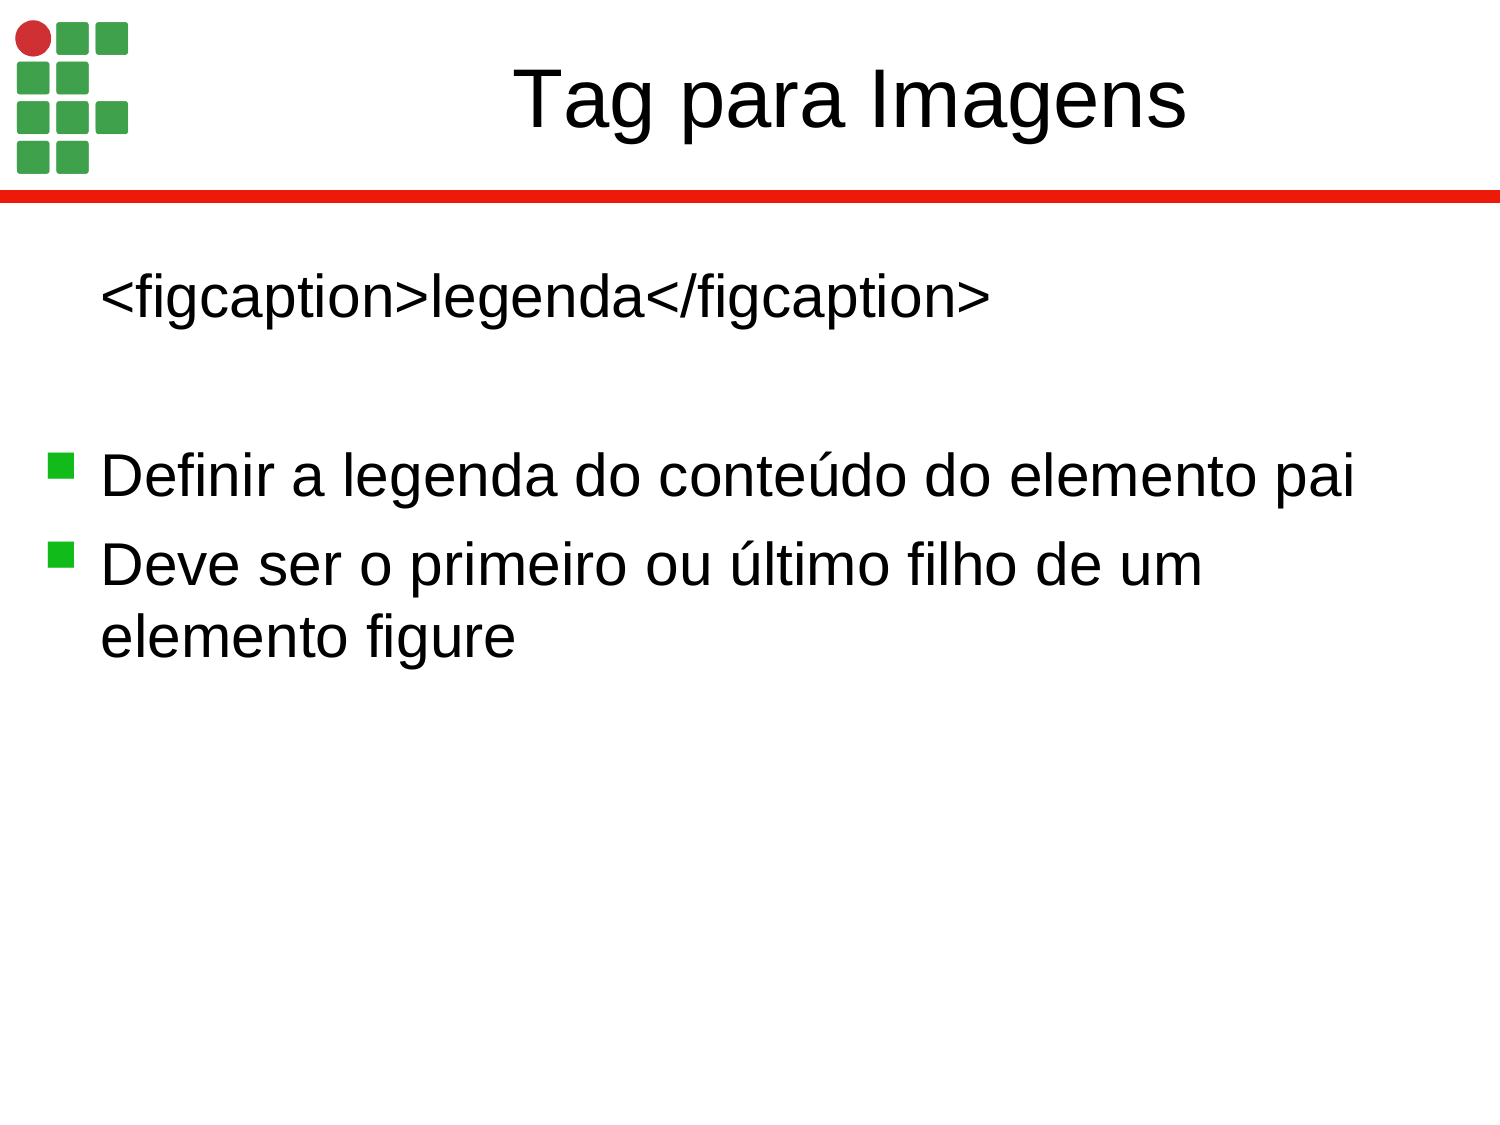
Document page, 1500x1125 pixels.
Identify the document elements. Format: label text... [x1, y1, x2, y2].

picture [14, 16, 130, 178]
title Tag para Imagens [230, 0, 1471, 202]
list <figcaption>legenda</figcaption> Definir a legenda do conteúdo do elemento pai Deve ser o primeiro ou último filho de um elemento figure [29, 207, 1471, 1087]
